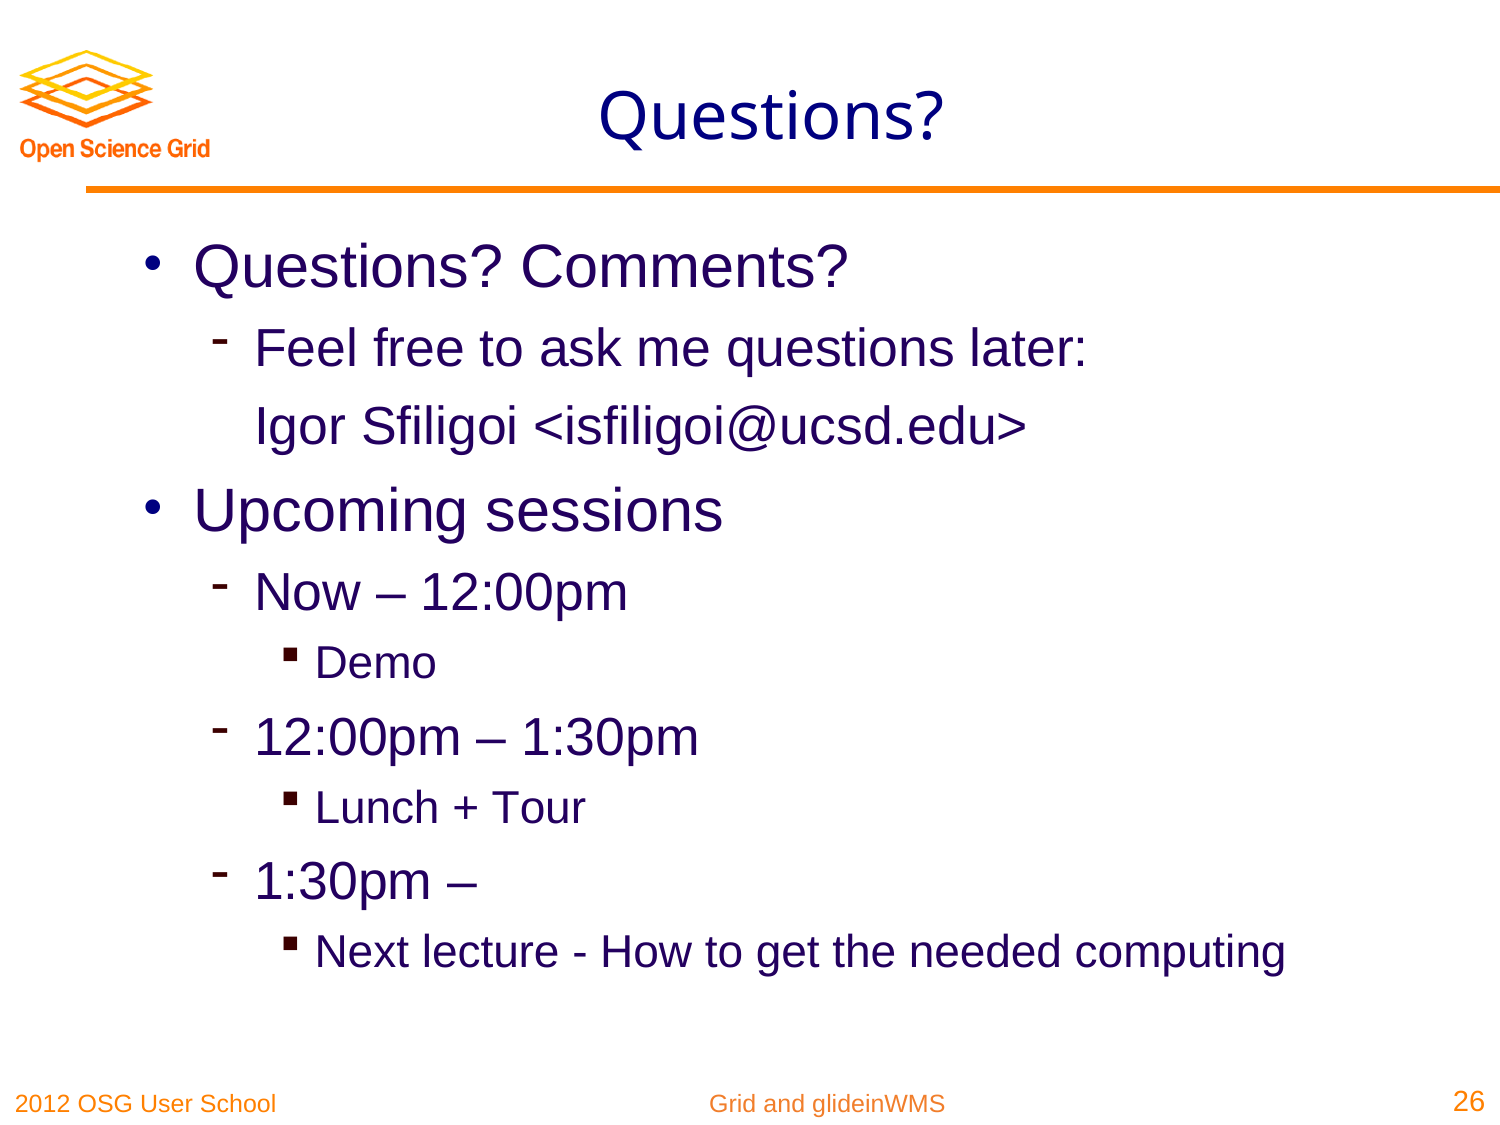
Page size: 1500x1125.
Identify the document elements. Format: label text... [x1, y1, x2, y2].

text_box <number> [1431, 1050, 1500, 1125]
picture [0, 27, 201, 179]
title Questions? [201, 18, 1342, 207]
list Questions? Comments? Feel free to ask me questions later: Igor Sfiligoi <isfiligoi@ucsd.edu> Upcoming sessions Now – 12:00pm Demo 12:00pm – 1:30pm Lunch + Tour 1:30pm – Next lecture - How to get the needed computing [127, 218, 1403, 988]
